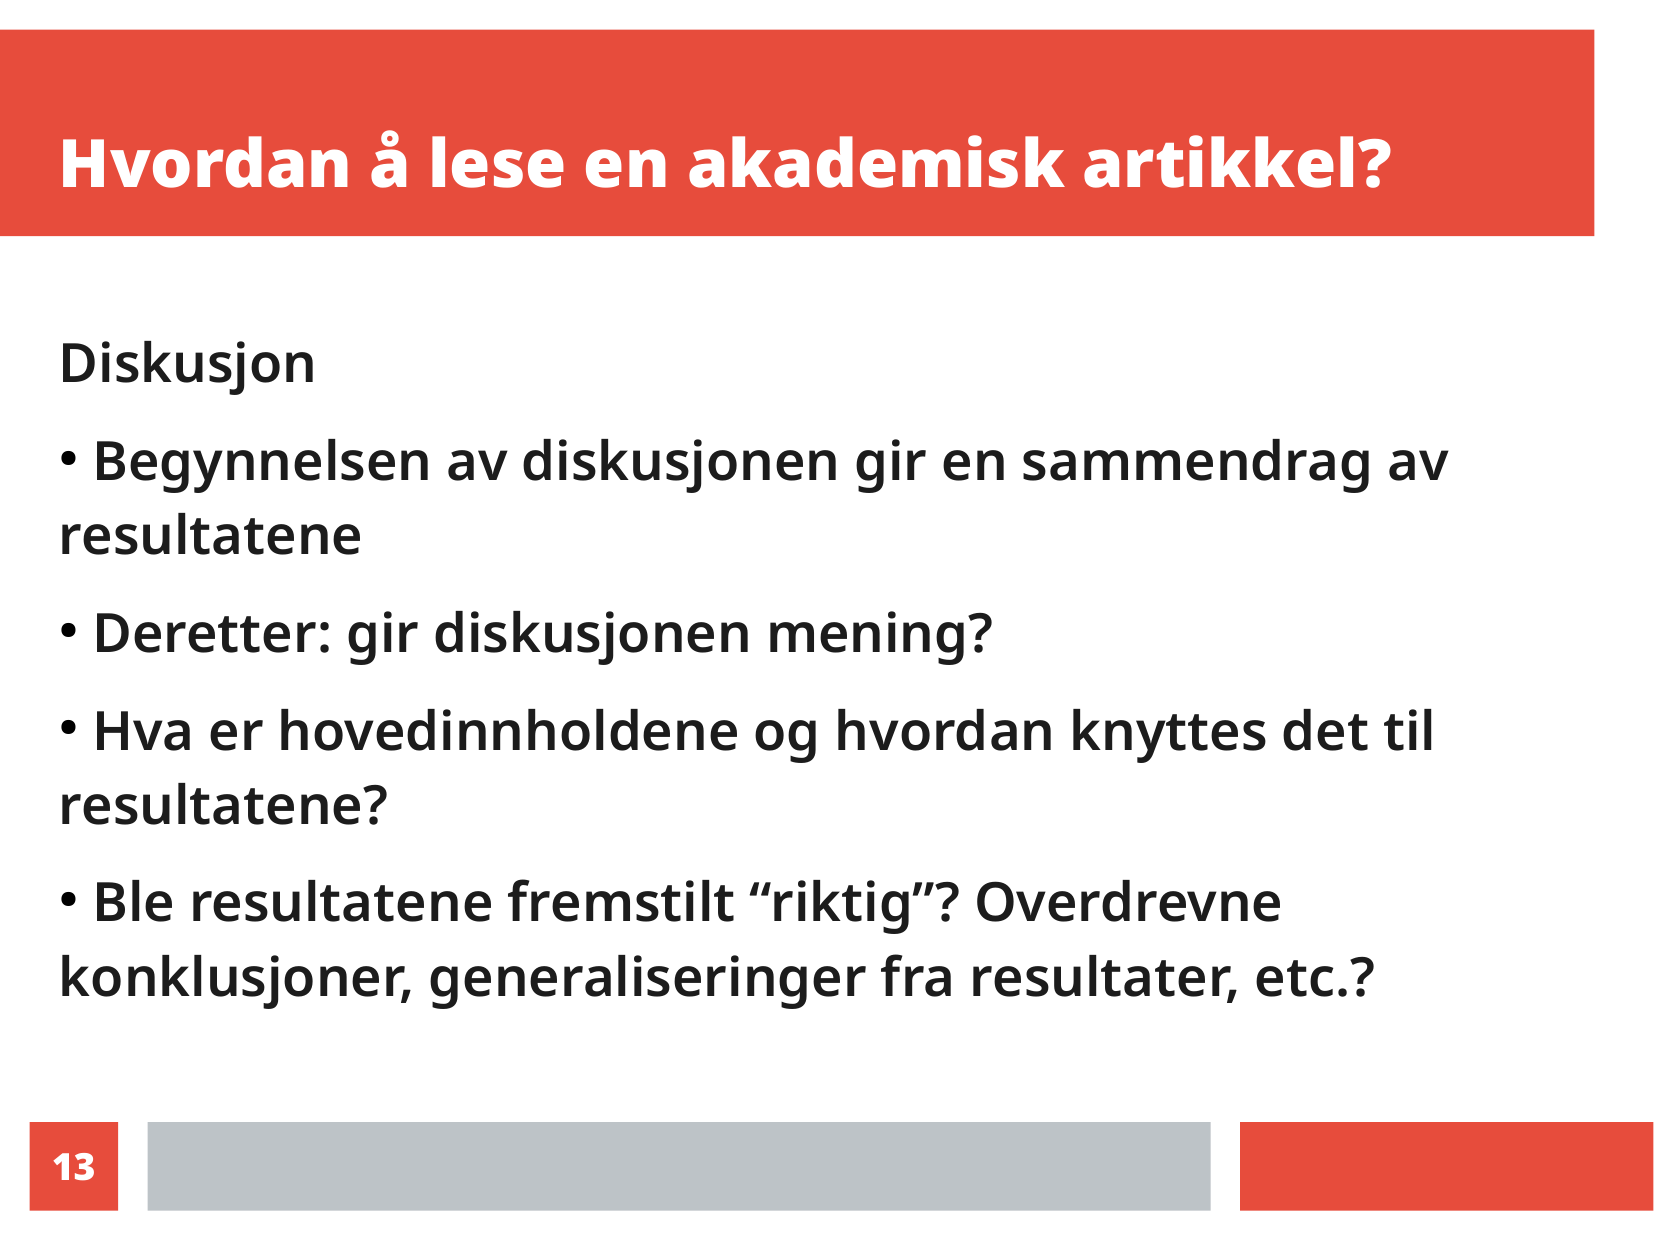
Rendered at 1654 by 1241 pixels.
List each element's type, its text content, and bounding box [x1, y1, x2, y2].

list Diskusjon Begynnelsen av diskusjonen gir en sammendrag av resultatene Deretter: gir diskusjonen mening? Hva er hovedinnholdene og hvordan knyttes det til resultatene? Ble resultatene fremstilt “riktig”? Overdrevne konklusjoner, generaliseringer fra resultater, etc.? [59, 324, 1565, 970]
title Hvordan å lese en akademisk artikkel? [59, 59, 1595, 207]
